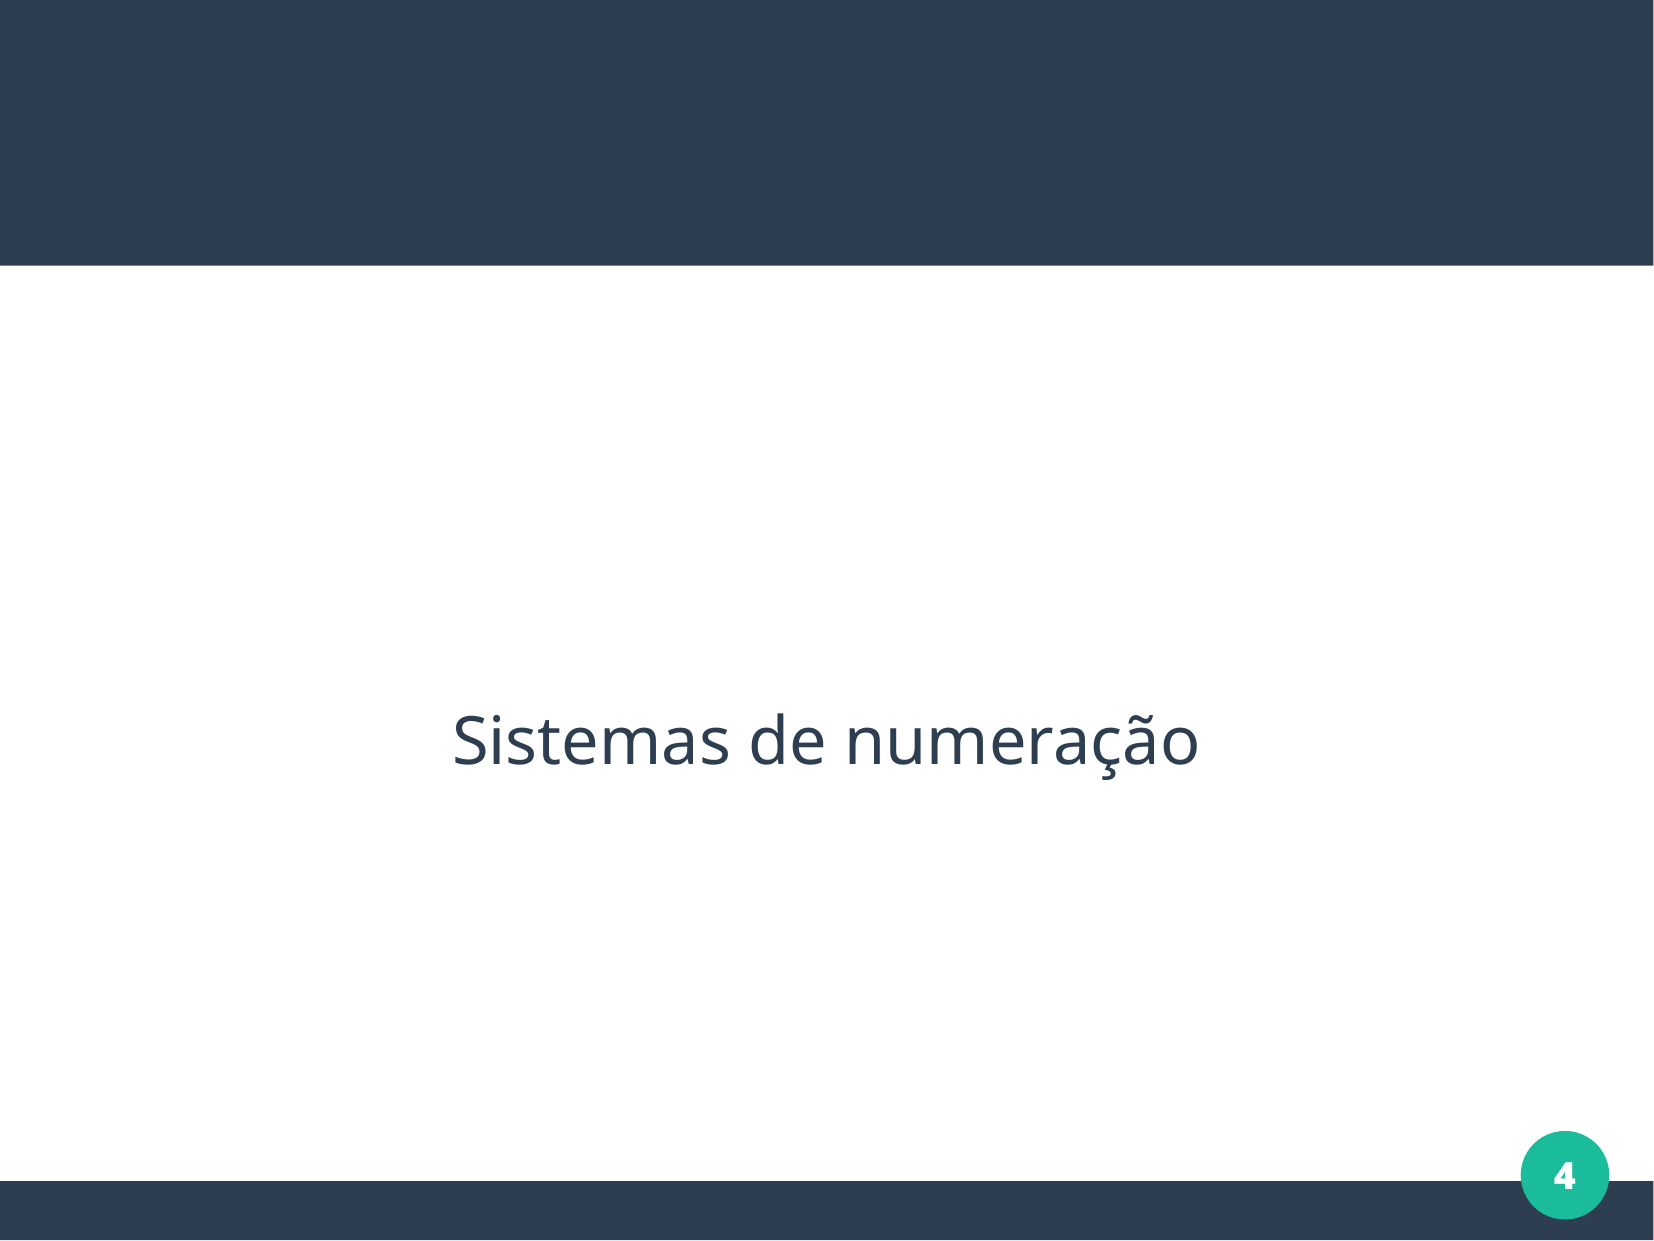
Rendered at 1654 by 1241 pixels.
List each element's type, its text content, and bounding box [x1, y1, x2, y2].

subtitle Sistemas de numeração [59, 324, 1595, 1152]
